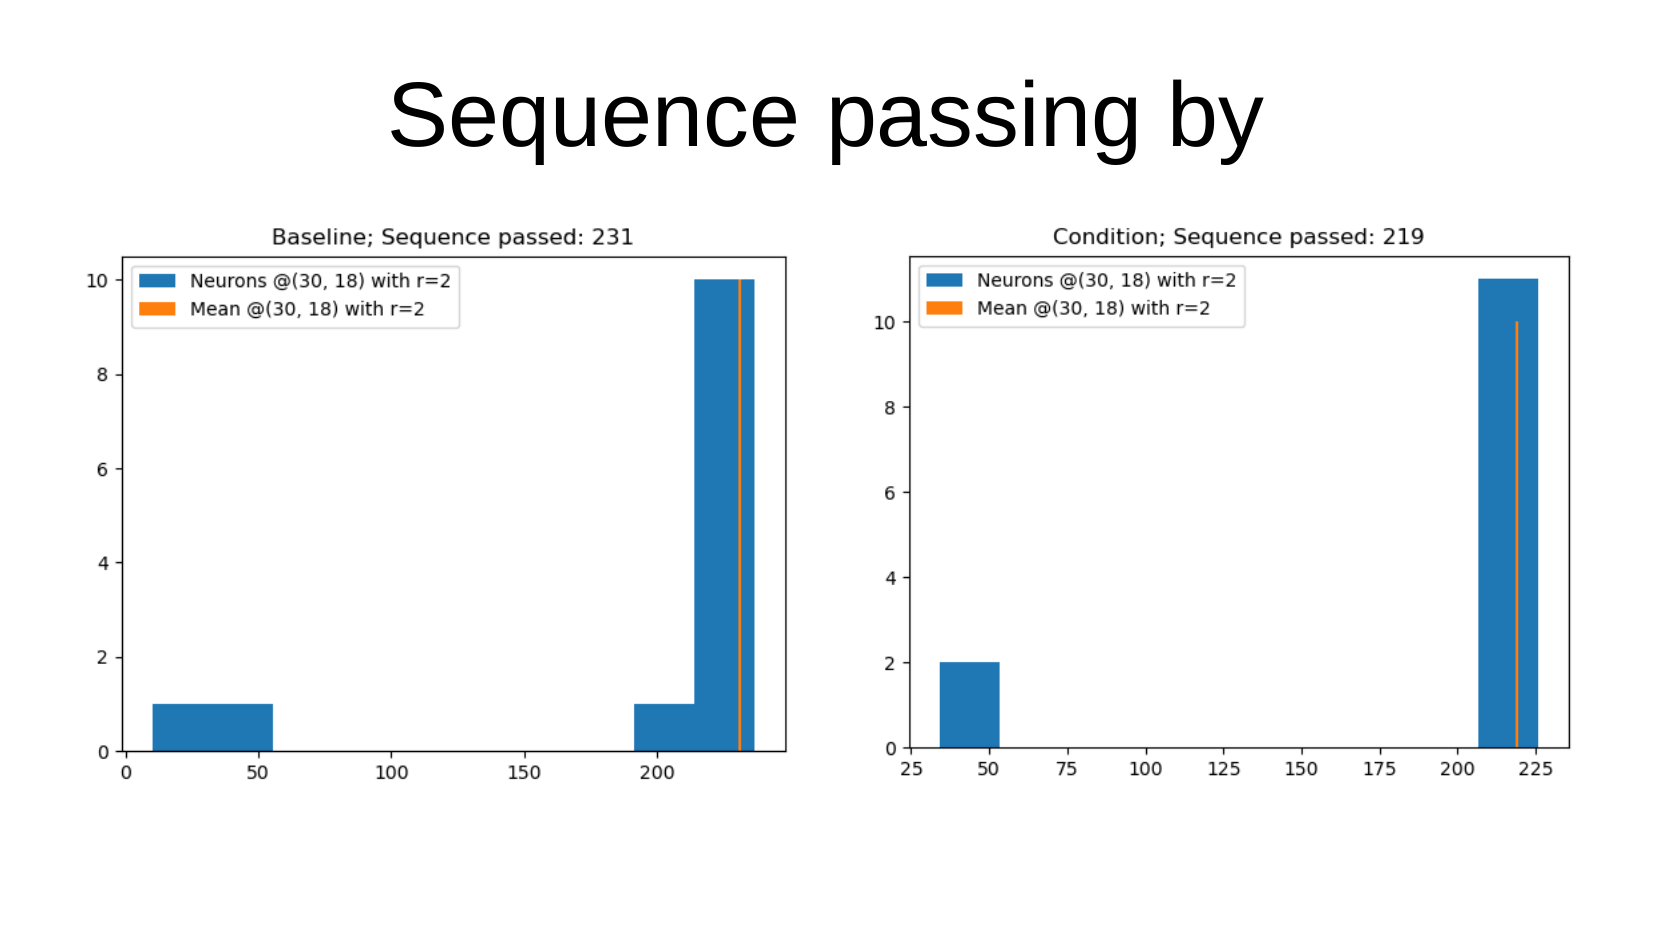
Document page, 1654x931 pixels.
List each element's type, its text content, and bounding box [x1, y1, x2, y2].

picture [15, 179, 1654, 822]
title Sequence passing by [82, 37, 1571, 179]
